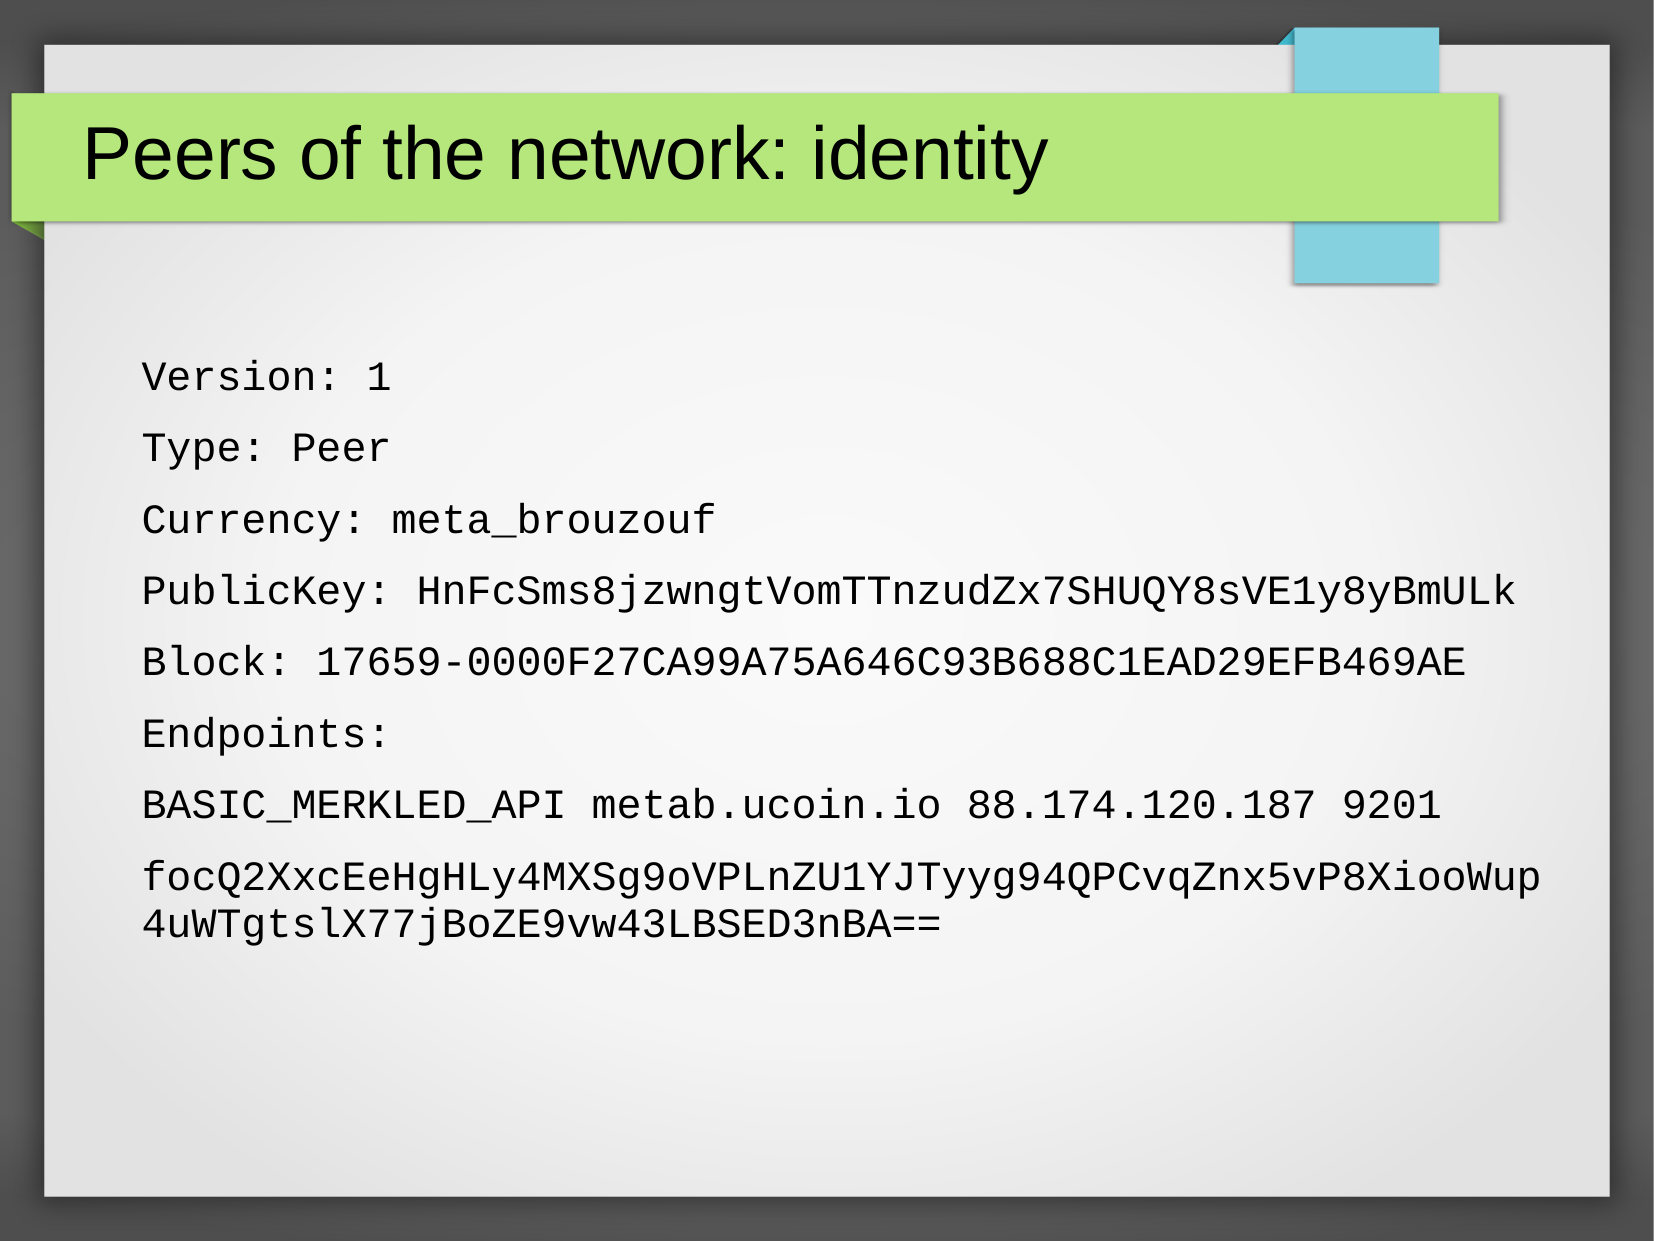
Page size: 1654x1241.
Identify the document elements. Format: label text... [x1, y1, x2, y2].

title Peers of the network: identity [82, 94, 1501, 213]
picture [0, 0, 1654, 1241]
subtitle Version: 1 Type: Peer Currency: meta_brouzouf PublicKey: HnFcSms8jzwngtVomTTnzudZx7SHUQY8sVE1y8yBmULk Block: 17659-0000F27CA99A75A646C93B688C1EAD29EFB469AE Endpoints: BASIC_MERKLED_API metab.ucoin.io 88.174.120.187 9201 focQ2XxcEeHgHLy4MXSg9oVPLnZU1YJTyyg94QPCvqZnx5vP8XiooWup4uWTgtslX77jBoZE9vw43LBSED3nBA== [141, 355, 1549, 1075]
